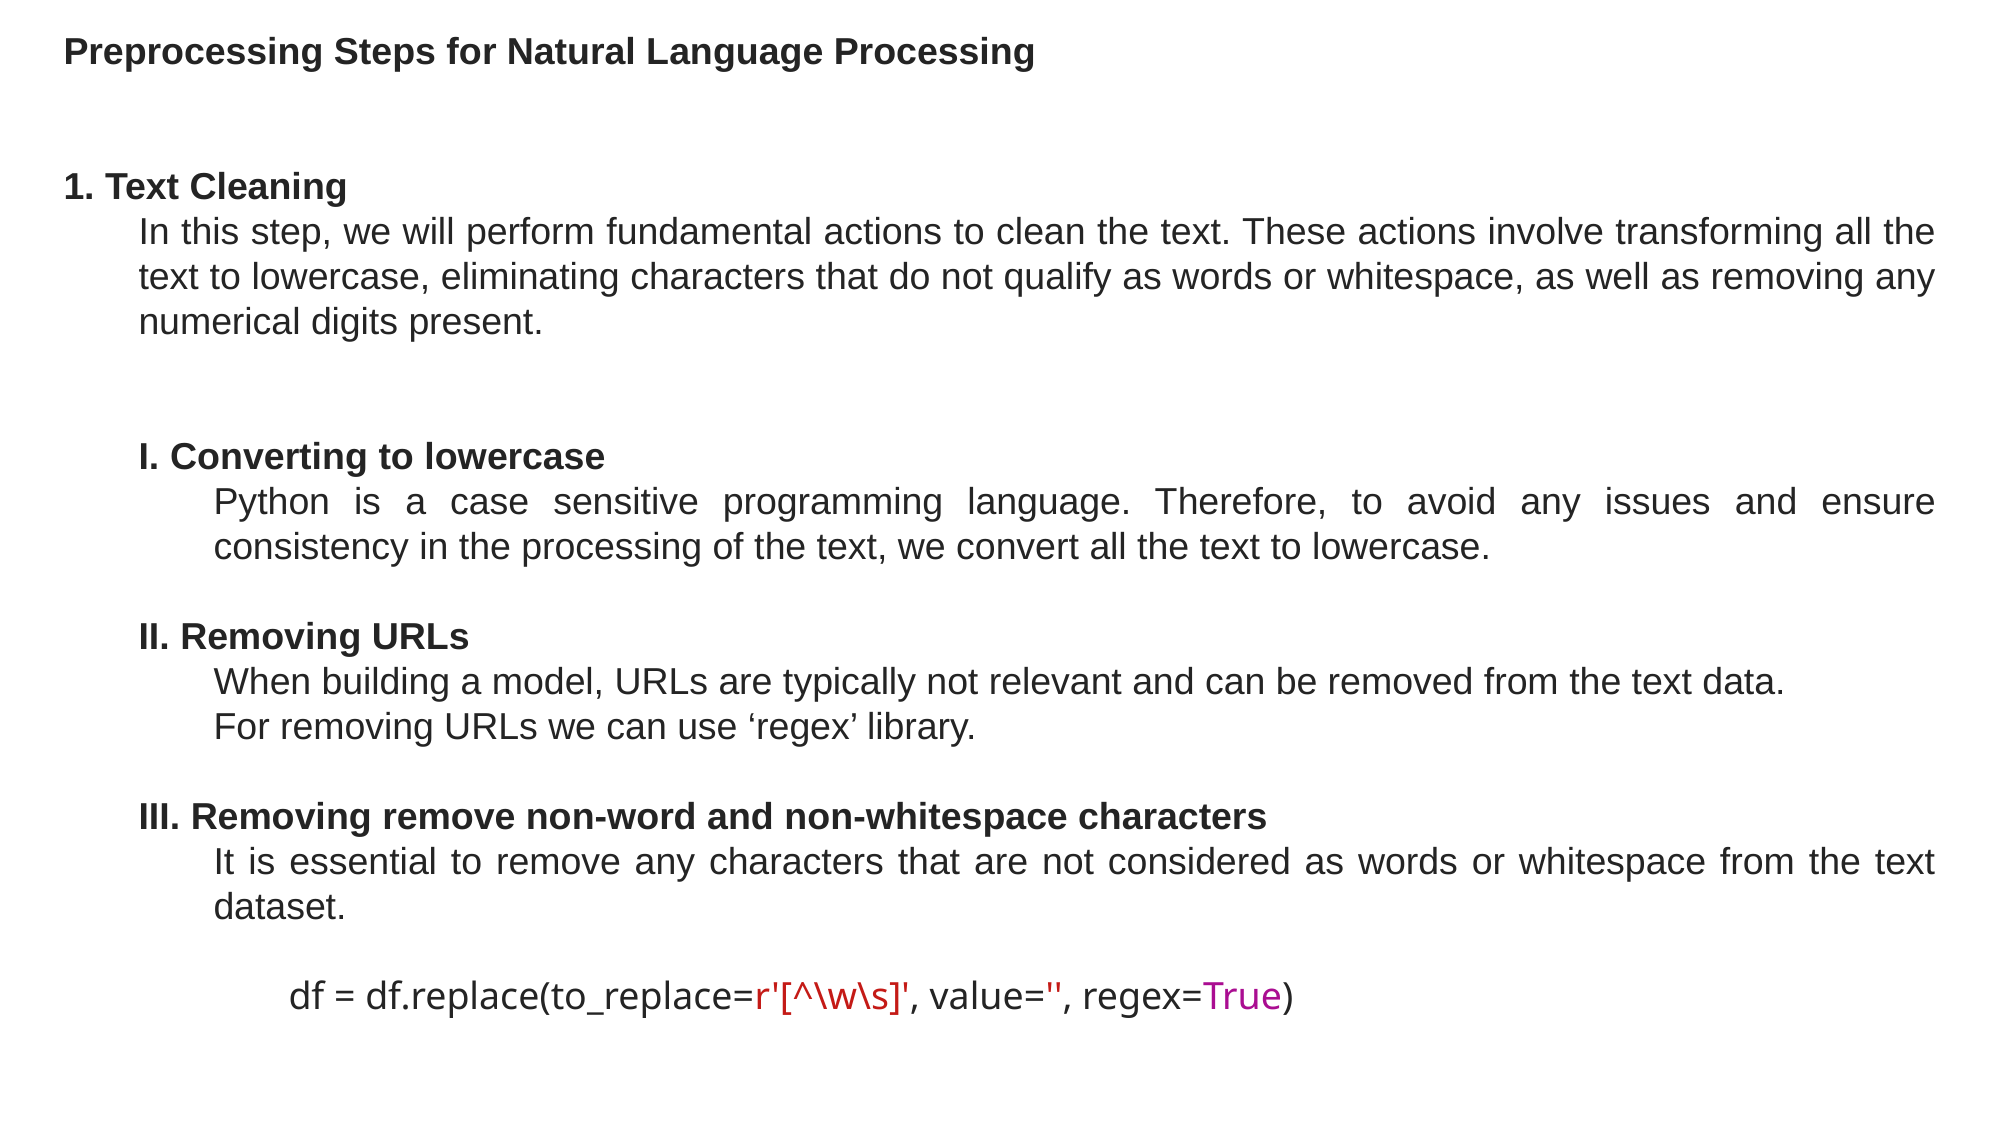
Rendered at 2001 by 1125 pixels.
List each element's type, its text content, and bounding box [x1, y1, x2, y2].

text_box Preprocessing Steps for Natural Language Processing 1. Text Cleaning In this step, we will perform fundamental actions to clean the text. These actions involve transforming all the text to lowercase, eliminating characters that do not qualify as words or whitespace, as well as removing any numerical digits present. I. Converting to lowercase Python is a case sensitive programming language. Therefore, to avoid any issues and ensure consistency in the processing of the text, we convert all the text to lowercase. II. Removing URLs When building a model, URLs are typically not relevant and can be removed from the text data. For removing URLs we can use ‘regex’ library. III. Removing remove non-word and non-whitespace characters It is essential to remove any characters that are not considered as words or whitespace from the text dataset. df = df.replace(to_replace=r'[^\w\s]', value='', regex=True) [48, 19, 1952, 1115]
